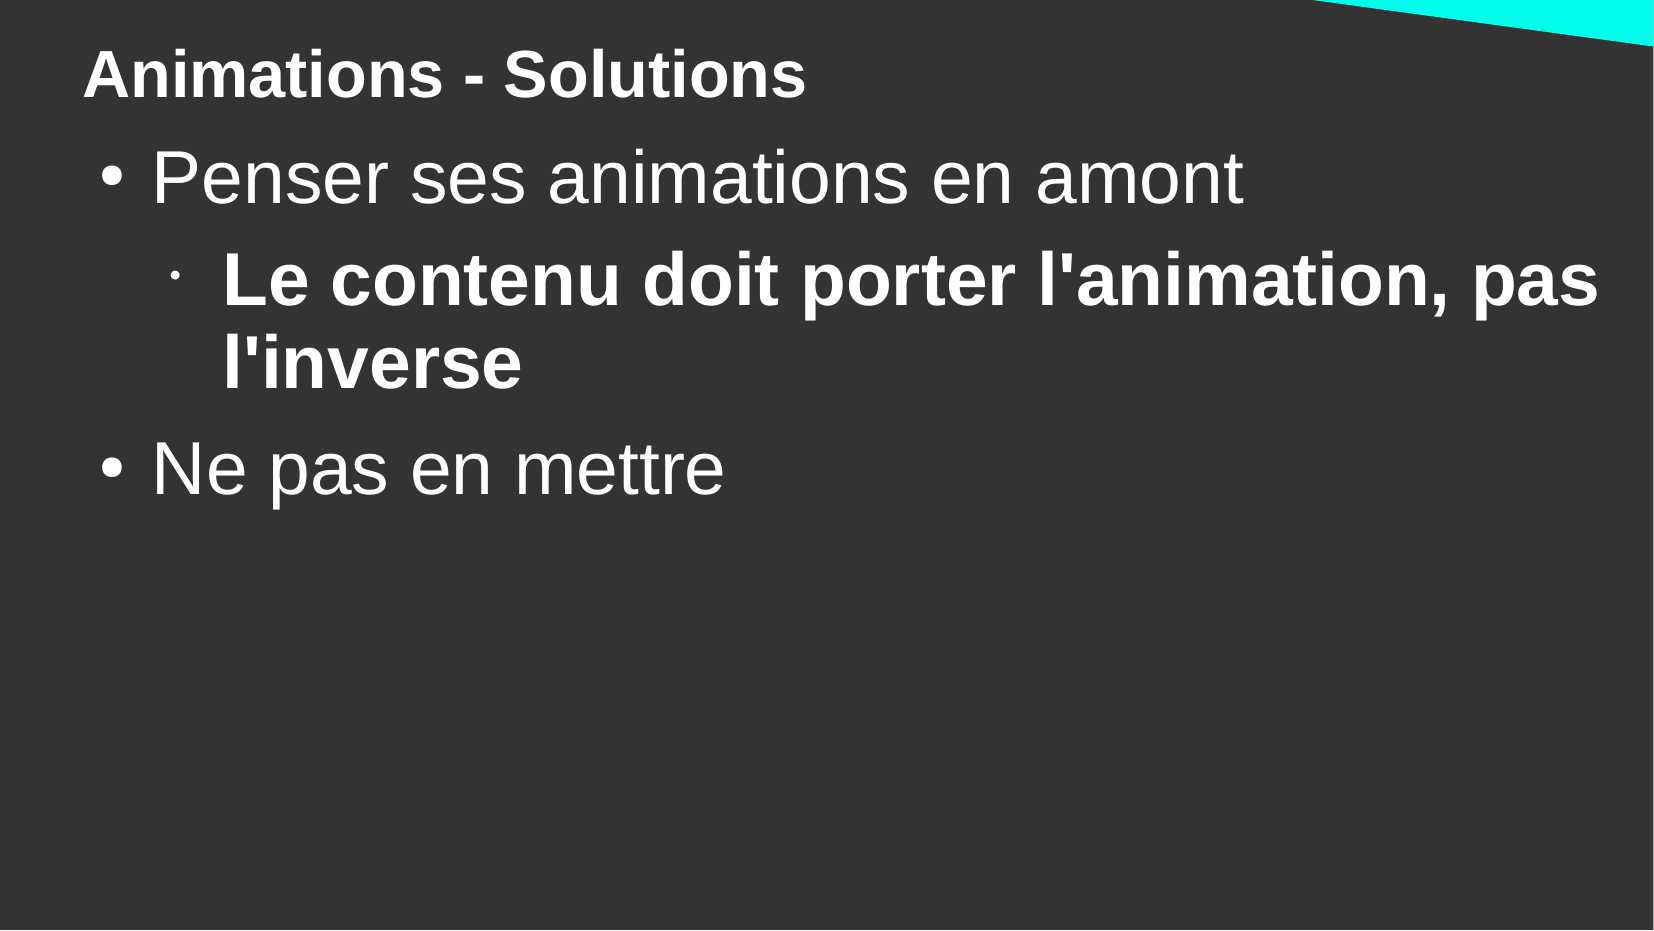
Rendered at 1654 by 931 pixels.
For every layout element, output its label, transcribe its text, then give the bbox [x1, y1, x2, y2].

title Animations - Solutions [82, 37, 1571, 114]
text_box [1312, 0, 1654, 47]
list Penser ses animations en amont Le contenu doit porter l'animation, pas l'inverse Ne pas en mettre [80, 135, 1620, 709]
